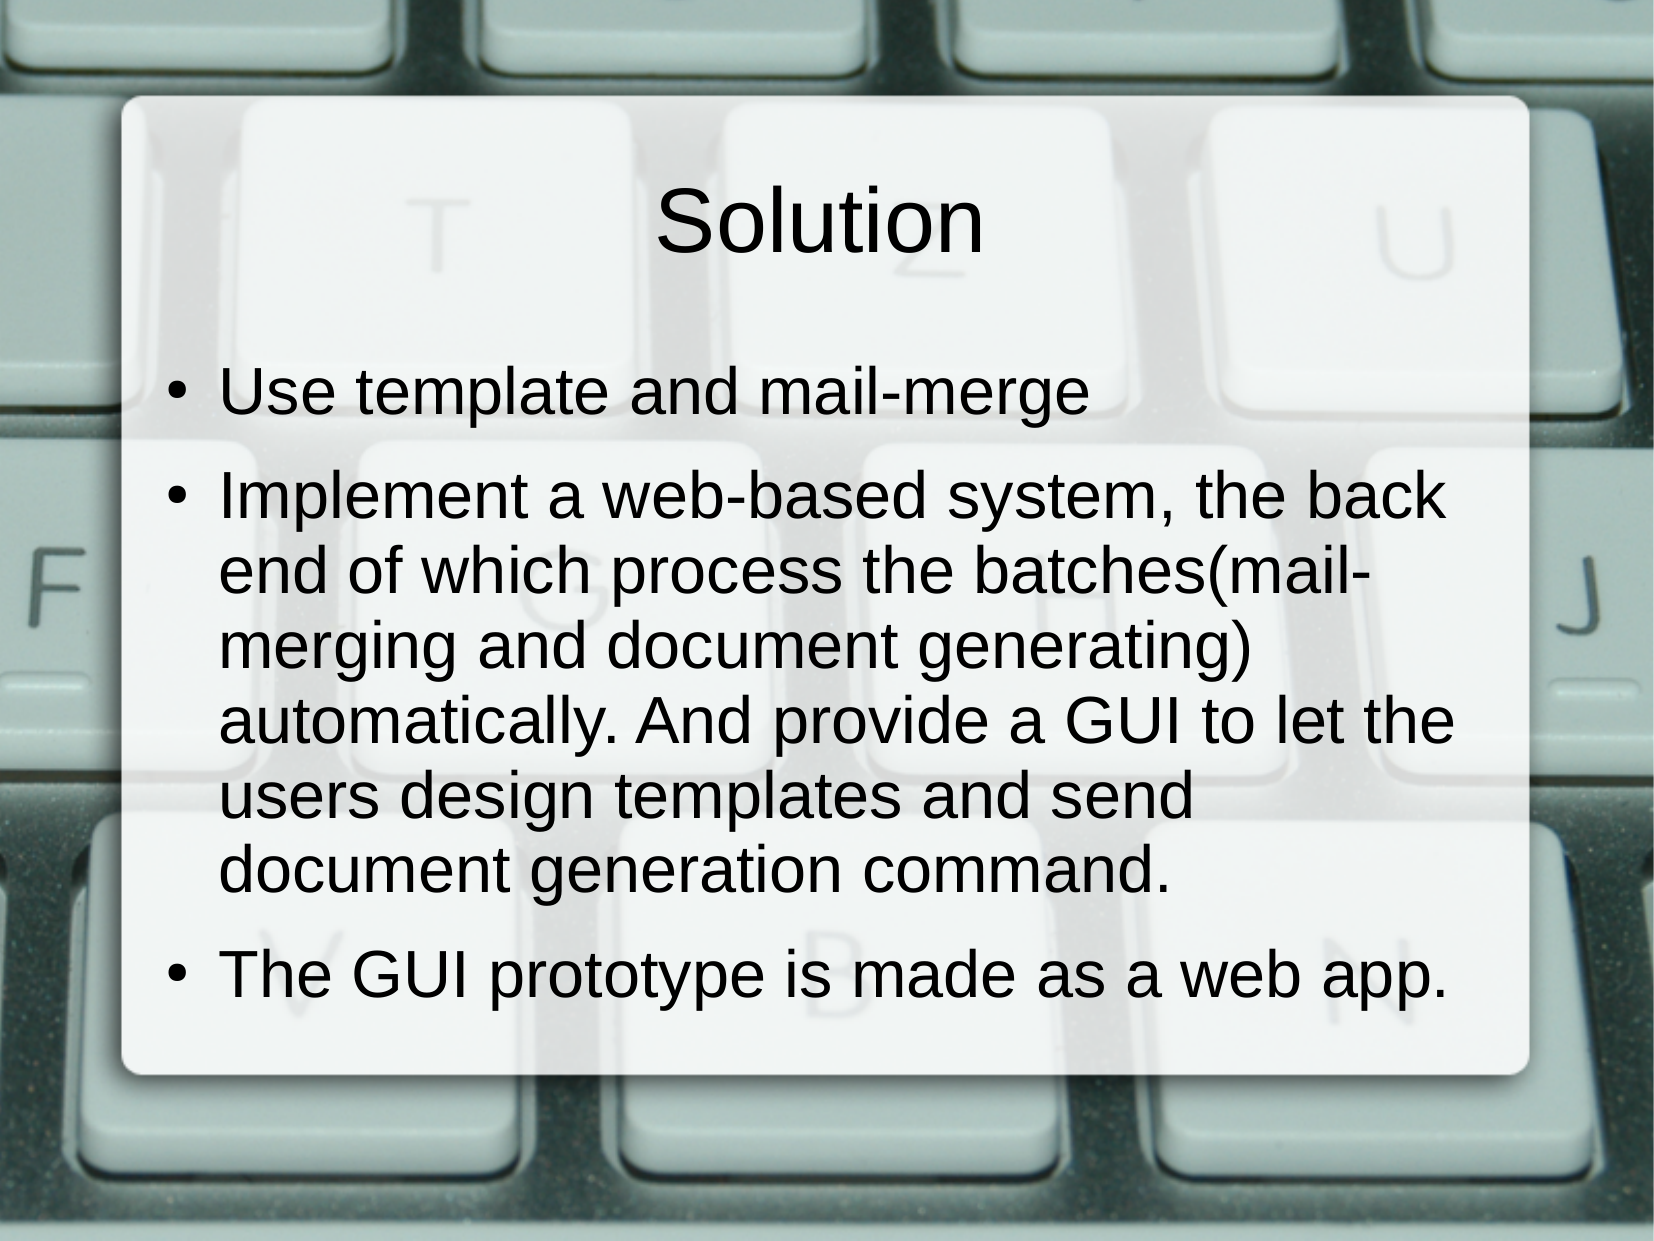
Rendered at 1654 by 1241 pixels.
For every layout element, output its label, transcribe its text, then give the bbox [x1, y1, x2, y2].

list Use template and mail-merge Implement a web-based system, the back end of which process the batches(mail-merging and document generating) automatically. And provide a GUI to let the users design templates and send document generation command. The GUI prototype is made as a web app. [147, 354, 1506, 1159]
title Solution [135, 125, 1506, 318]
picture [0, 0, 1654, 1241]
